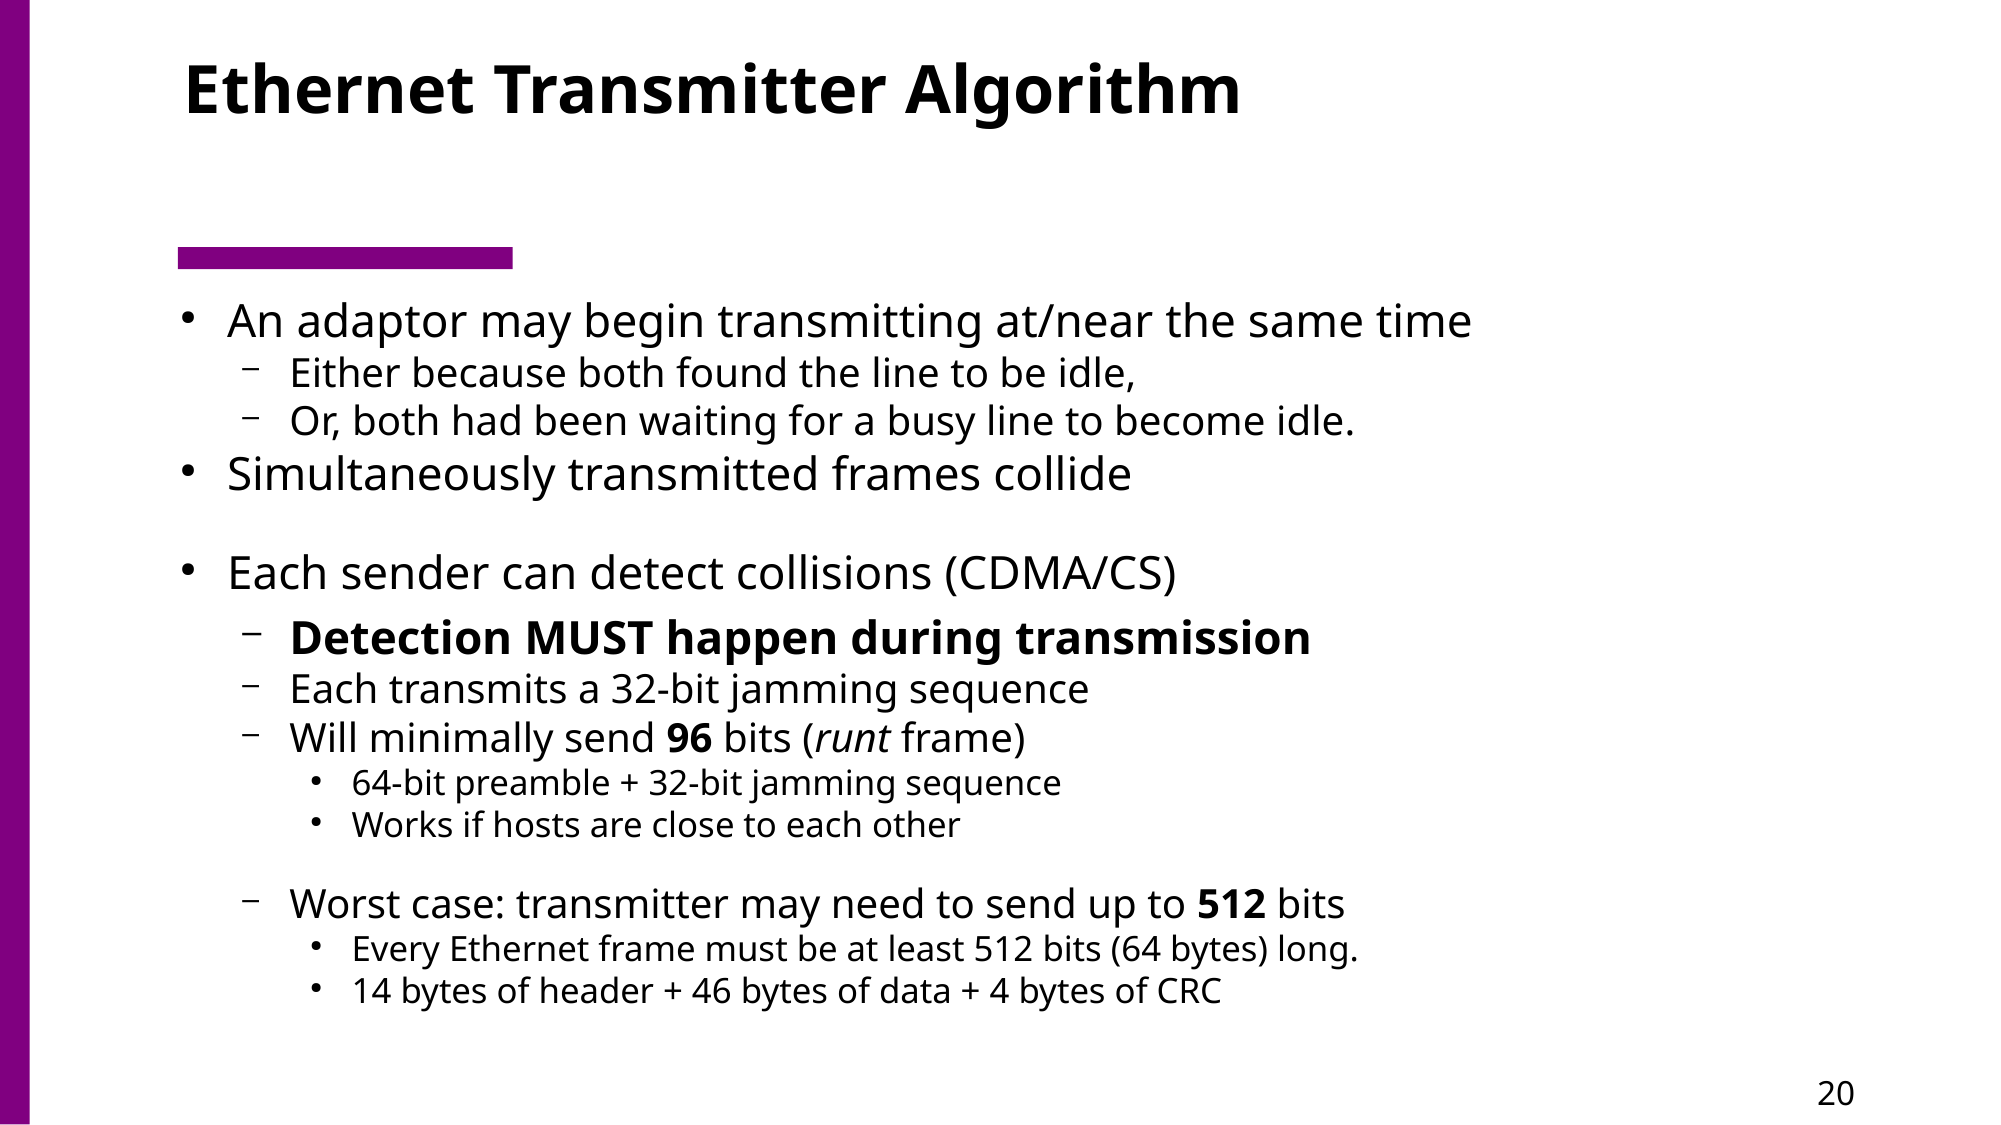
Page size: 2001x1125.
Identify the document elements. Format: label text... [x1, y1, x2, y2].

list An adaptor may begin transmitting at/near the same time Either because both found the line to be idle, Or, both had been waiting for a busy line to become idle. Simultaneously transmitted frames collide Each sender can detect collisions (CDMA/CS) Detection MUST happen during transmission Each transmits a 32-bit jamming sequence Will minimally send 96 bits (runt frame) 64-bit preamble + 32-bit jamming sequence Works if hosts are close to each other Worst case: transmitter may need to send up to 512 bits Every Ethernet frame must be at least 512 bits (64 bytes) long. 14 bytes of header + 46 bytes of data + 4 bytes of CRC [149, 184, 1959, 1024]
title Ethernet Transmitter Algorithm [133, 0, 1946, 135]
